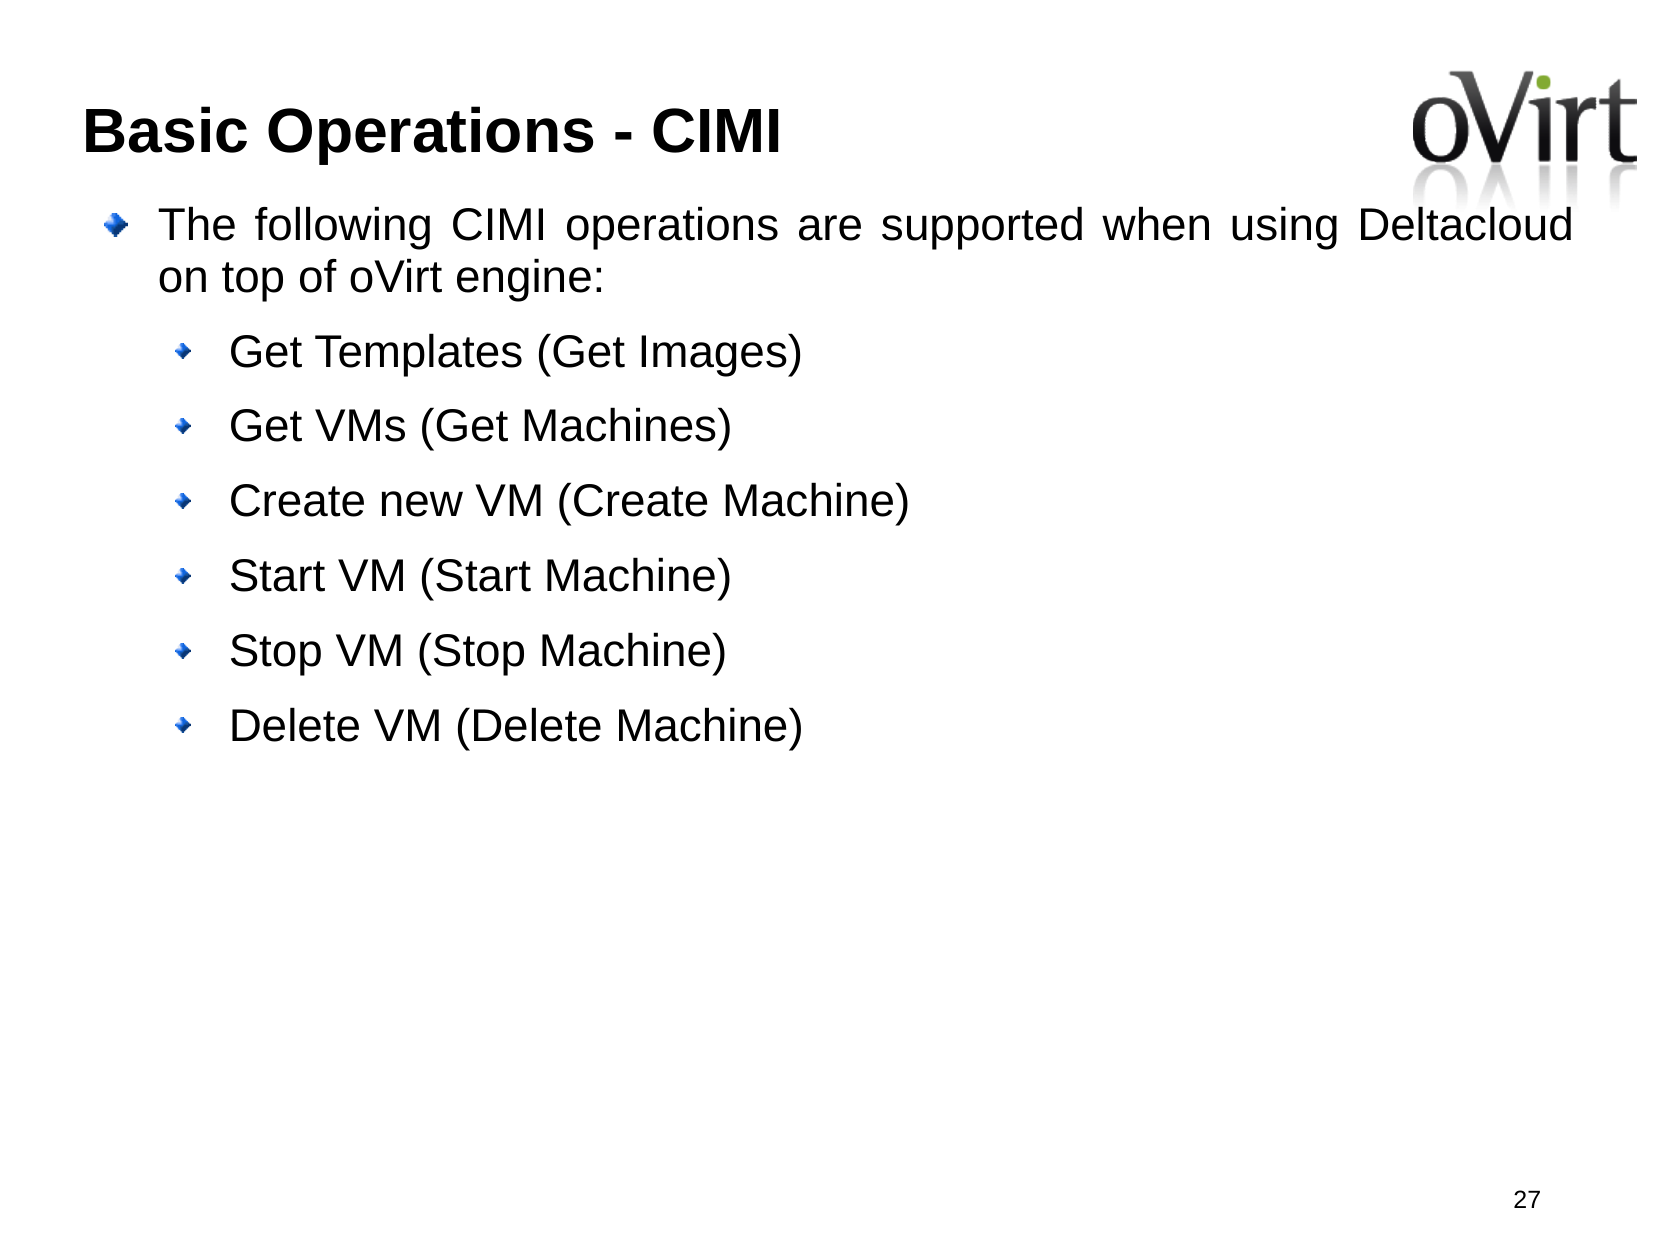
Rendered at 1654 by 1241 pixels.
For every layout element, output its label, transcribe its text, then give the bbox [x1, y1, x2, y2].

title Basic Operations - CIMI [82, 37, 1303, 226]
list The following CIMI operations are supported when using Deltacloud on top of oVirt engine: Get Templates (Get Images) Get VMs (Get Machines) Create new VM (Create Machine) Start VM (Start Machine) Stop VM (Stop Machine) Delete VM (Delete Machine) [86, 199, 1576, 993]
picture [1413, 63, 1637, 212]
